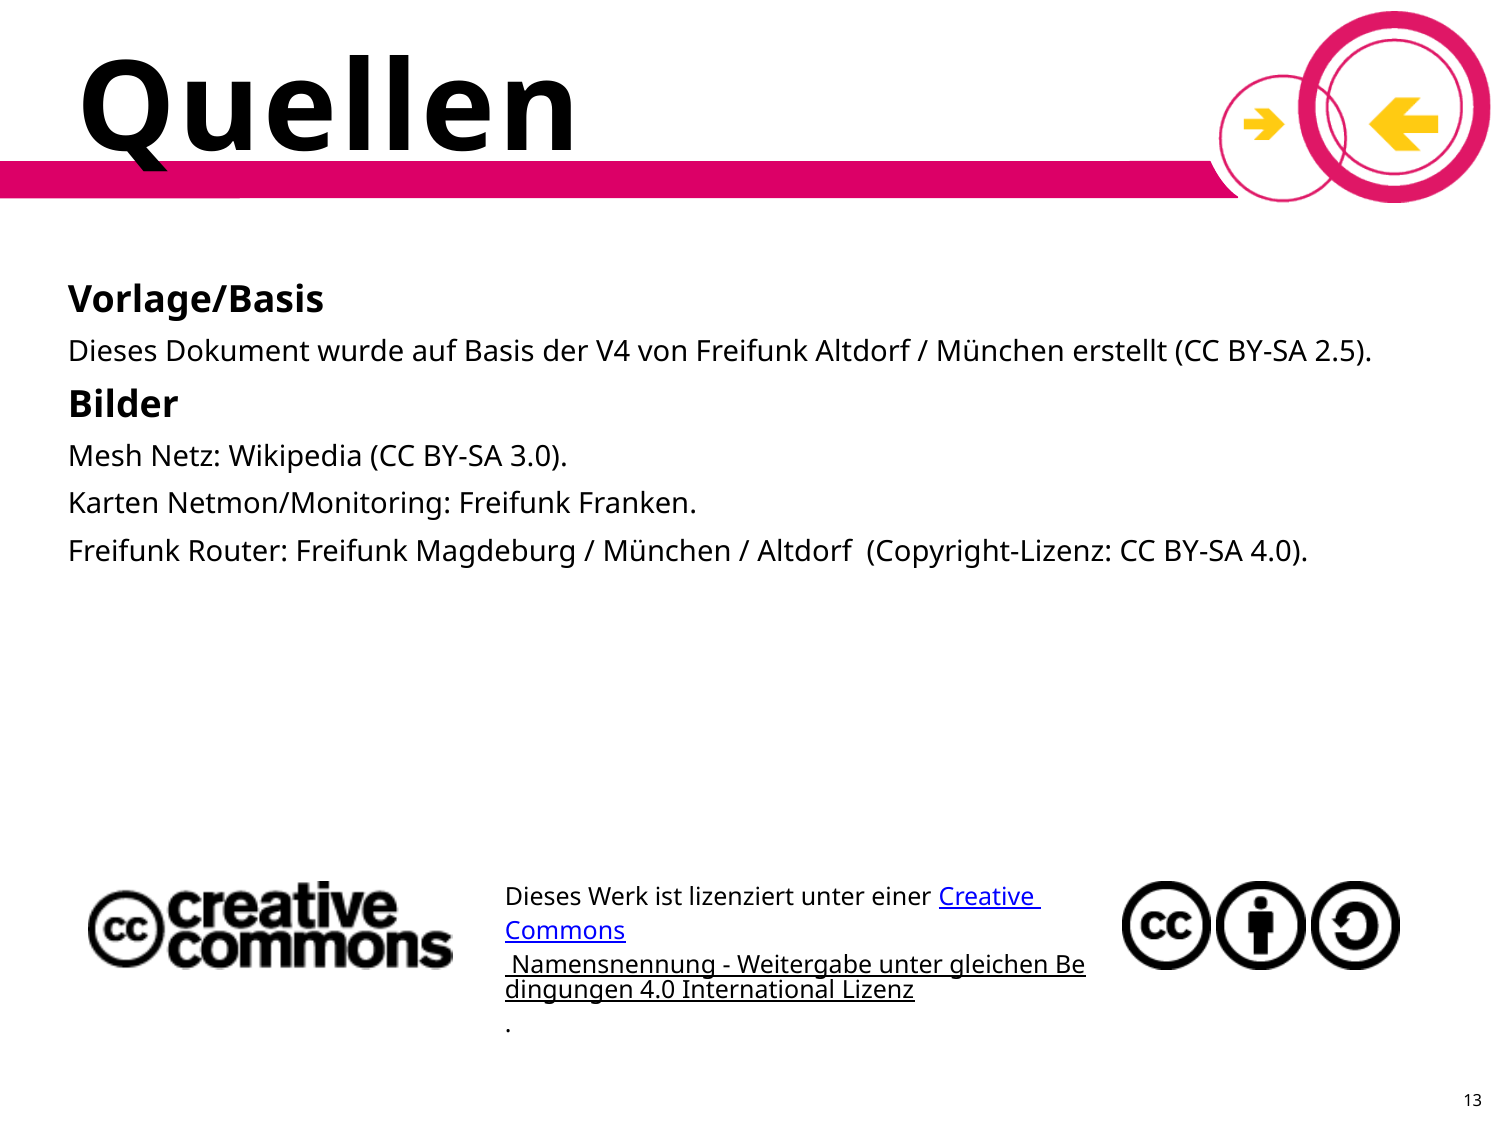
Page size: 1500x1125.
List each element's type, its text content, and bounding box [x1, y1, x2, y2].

list Vorlage/Basis Dieses Dokument wurde auf Basis der V4 von Freifunk Altdorf / München erstellt (CC BY-SA 2.5). Bilder Mesh Netz: Wikipedia (CC BY-SA 3.0). Karten Netmon/Monitoring: Freifunk Franken. Freifunk Router: Freifunk Magdeburg / München / Altdorf (Copyright-Lizenz: CC BY-SA 4.0). [53, 267, 1447, 1059]
picture [1218, 11, 1491, 203]
slide_number <Foliennummer> [1202, 1077, 1483, 1125]
title Quellen [76, 40, 1060, 161]
picture [1216, 881, 1306, 970]
picture [88, 881, 453, 970]
picture [1311, 881, 1400, 970]
text_box Dieses Werk ist lizenziert unter einer Creative Commons Namensnennung - Weitergabe unter gleichen Bedingungen 4.0 International Lizenz. [490, 872, 1117, 1020]
picture [1122, 881, 1211, 970]
